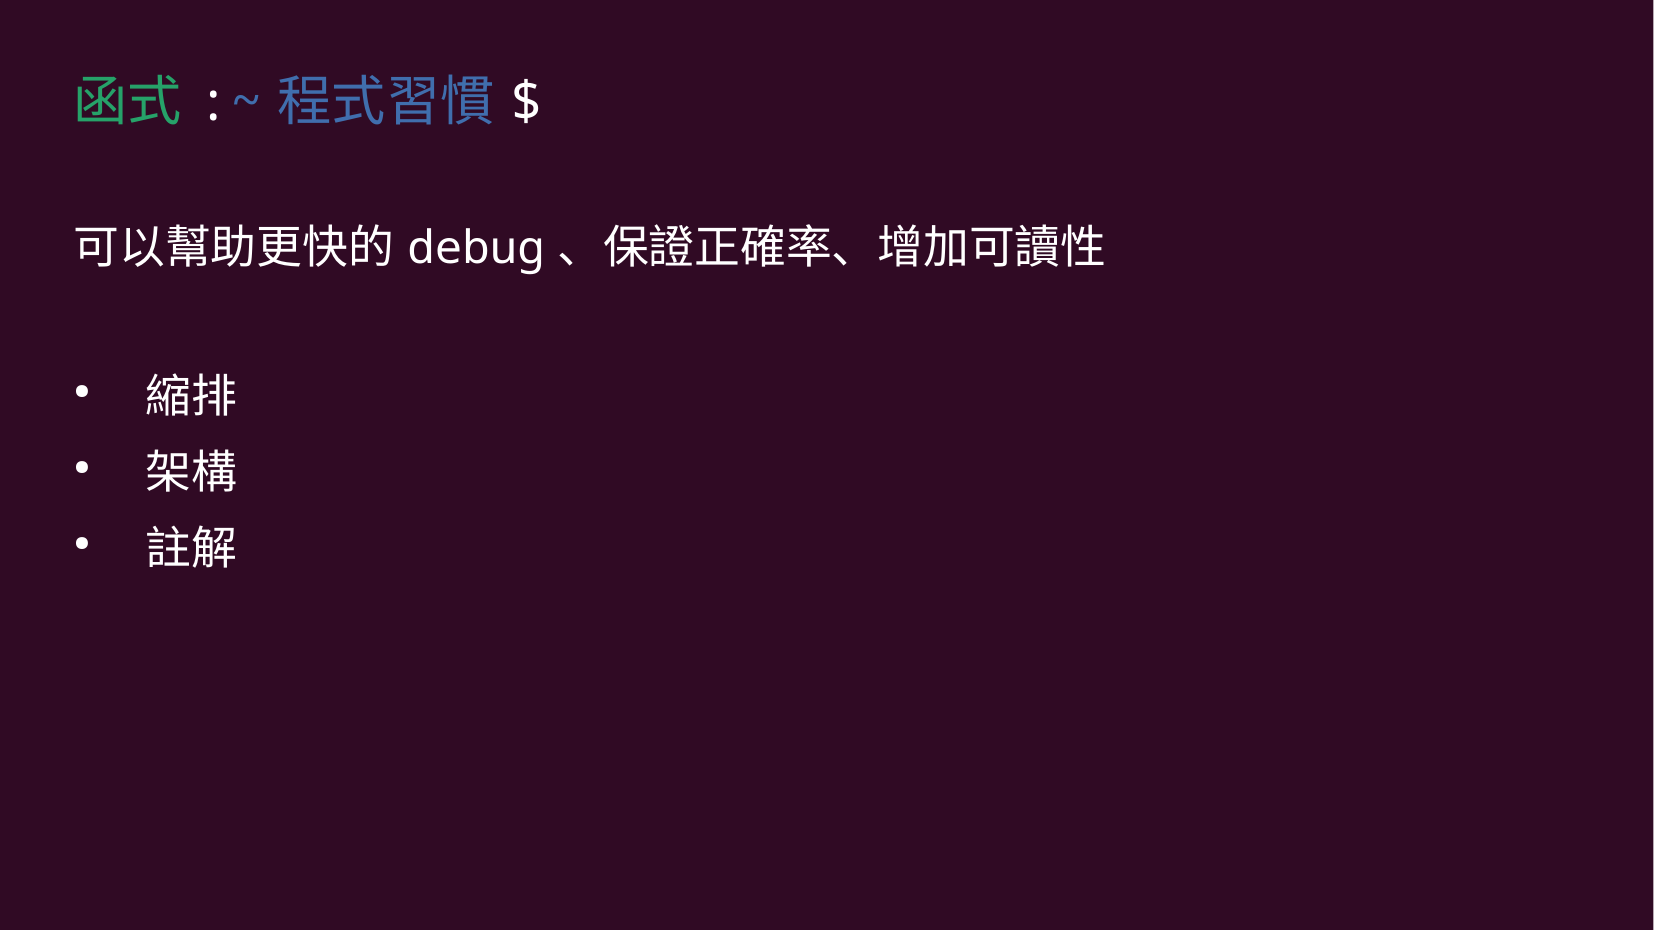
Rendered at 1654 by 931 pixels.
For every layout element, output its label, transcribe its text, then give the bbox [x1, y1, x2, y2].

text_box 可以幫助更快的debug、保證正確率、增加可讀性 縮排 架構 註解 [59, 193, 1613, 672]
text_box 函式:~程式習慣$ [59, 55, 1201, 139]
